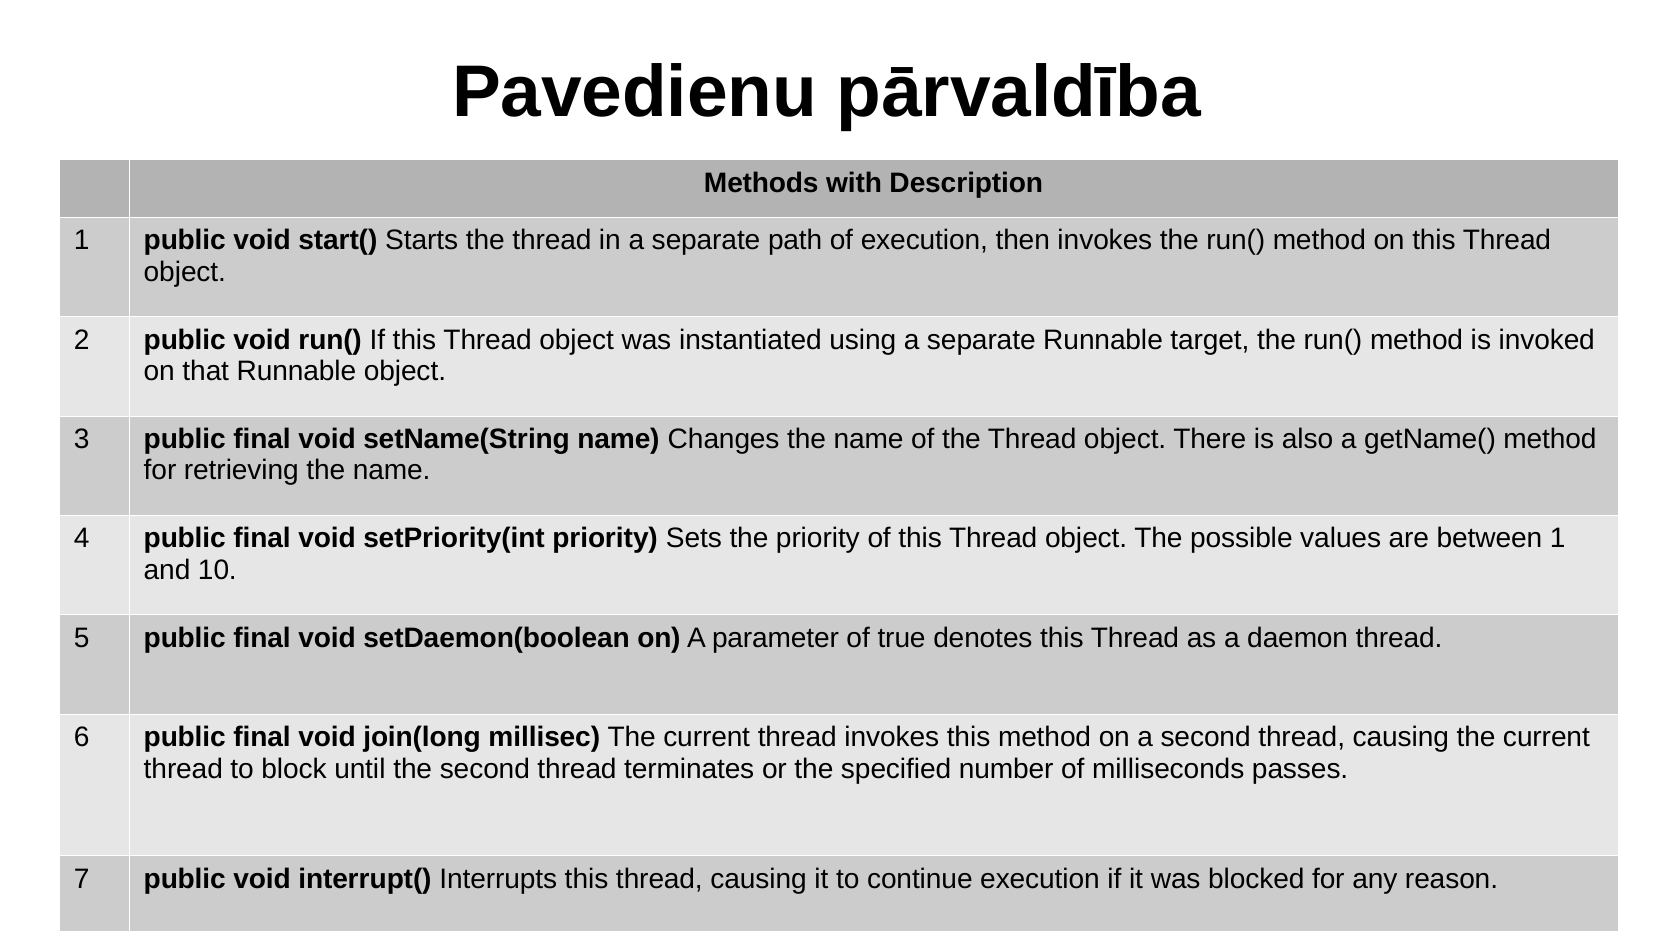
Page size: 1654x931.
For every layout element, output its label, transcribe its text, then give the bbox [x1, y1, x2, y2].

table_cell 4 [60, 516, 129, 614]
table_cell public final void setDaemon(boolean on) A parameter of true denotes this Thread as a daemon thread. [130, 615, 1618, 714]
table_cell public void interrupt() Interrupts this thread, causing it to continue execution if it was blocked for any reason. [130, 856, 1618, 931]
table_cell public void run() If this Thread object was instantiated using a separate Runnable target, the run() method is invoked on that Runnable object. [130, 317, 1618, 416]
table_cell 2 [60, 317, 129, 416]
table_header Methods with Description [130, 160, 1618, 217]
table_cell 1 [60, 218, 129, 316]
table_cell public final void setPriority(int priority) Sets the priority of this Thread object. The possible values are between 1 and 10. [130, 516, 1618, 614]
table_cell 5 [60, 615, 129, 714]
table_cell 3 [60, 417, 129, 515]
table_header [60, 160, 129, 217]
table_cell public void start() Starts the thread in a separate path of execution, then invokes the run() method on this Thread object. [130, 218, 1618, 316]
table_cell public final void setName(String name) Changes the name of the Thread object. There is also a getName() method for retrieving the name. [130, 417, 1618, 515]
table_cell public final void join(long millisec) The current thread invokes this method on a second thread, causing the current thread to block until the second thread terminates or the specified number of milliseconds passes. [130, 715, 1618, 855]
title Pavedienu pārvaldība [82, 37, 1571, 147]
table_cell 7 [60, 856, 129, 931]
table_cell 6 [60, 715, 129, 855]
